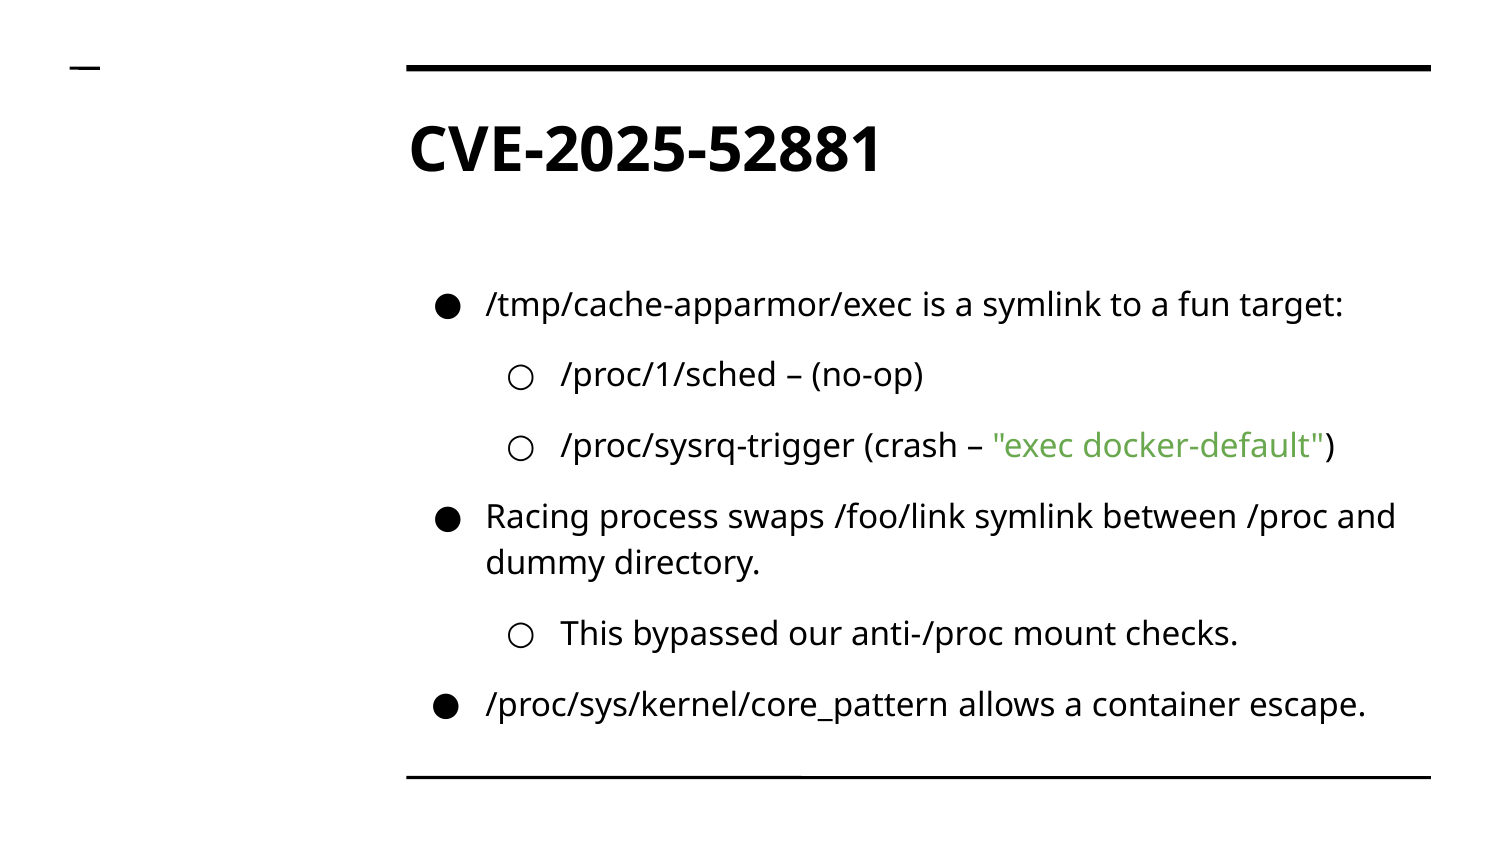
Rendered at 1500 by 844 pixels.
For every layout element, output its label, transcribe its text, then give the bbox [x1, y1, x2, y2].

title CVE-2025-52881 [393, 94, 1431, 199]
list /tmp/cache-apparmor/exec is a symlink to a fun target: /proc/1/sched – (no-op) /proc/sysrq-trigger (crash – "exec docker-default") Racing process swaps /foo/link symlink between /proc and dummy directory. This bypassed our anti-/proc mount checks. /proc/sys/kernel/core_pattern allows a container escape. [395, 261, 1433, 755]
